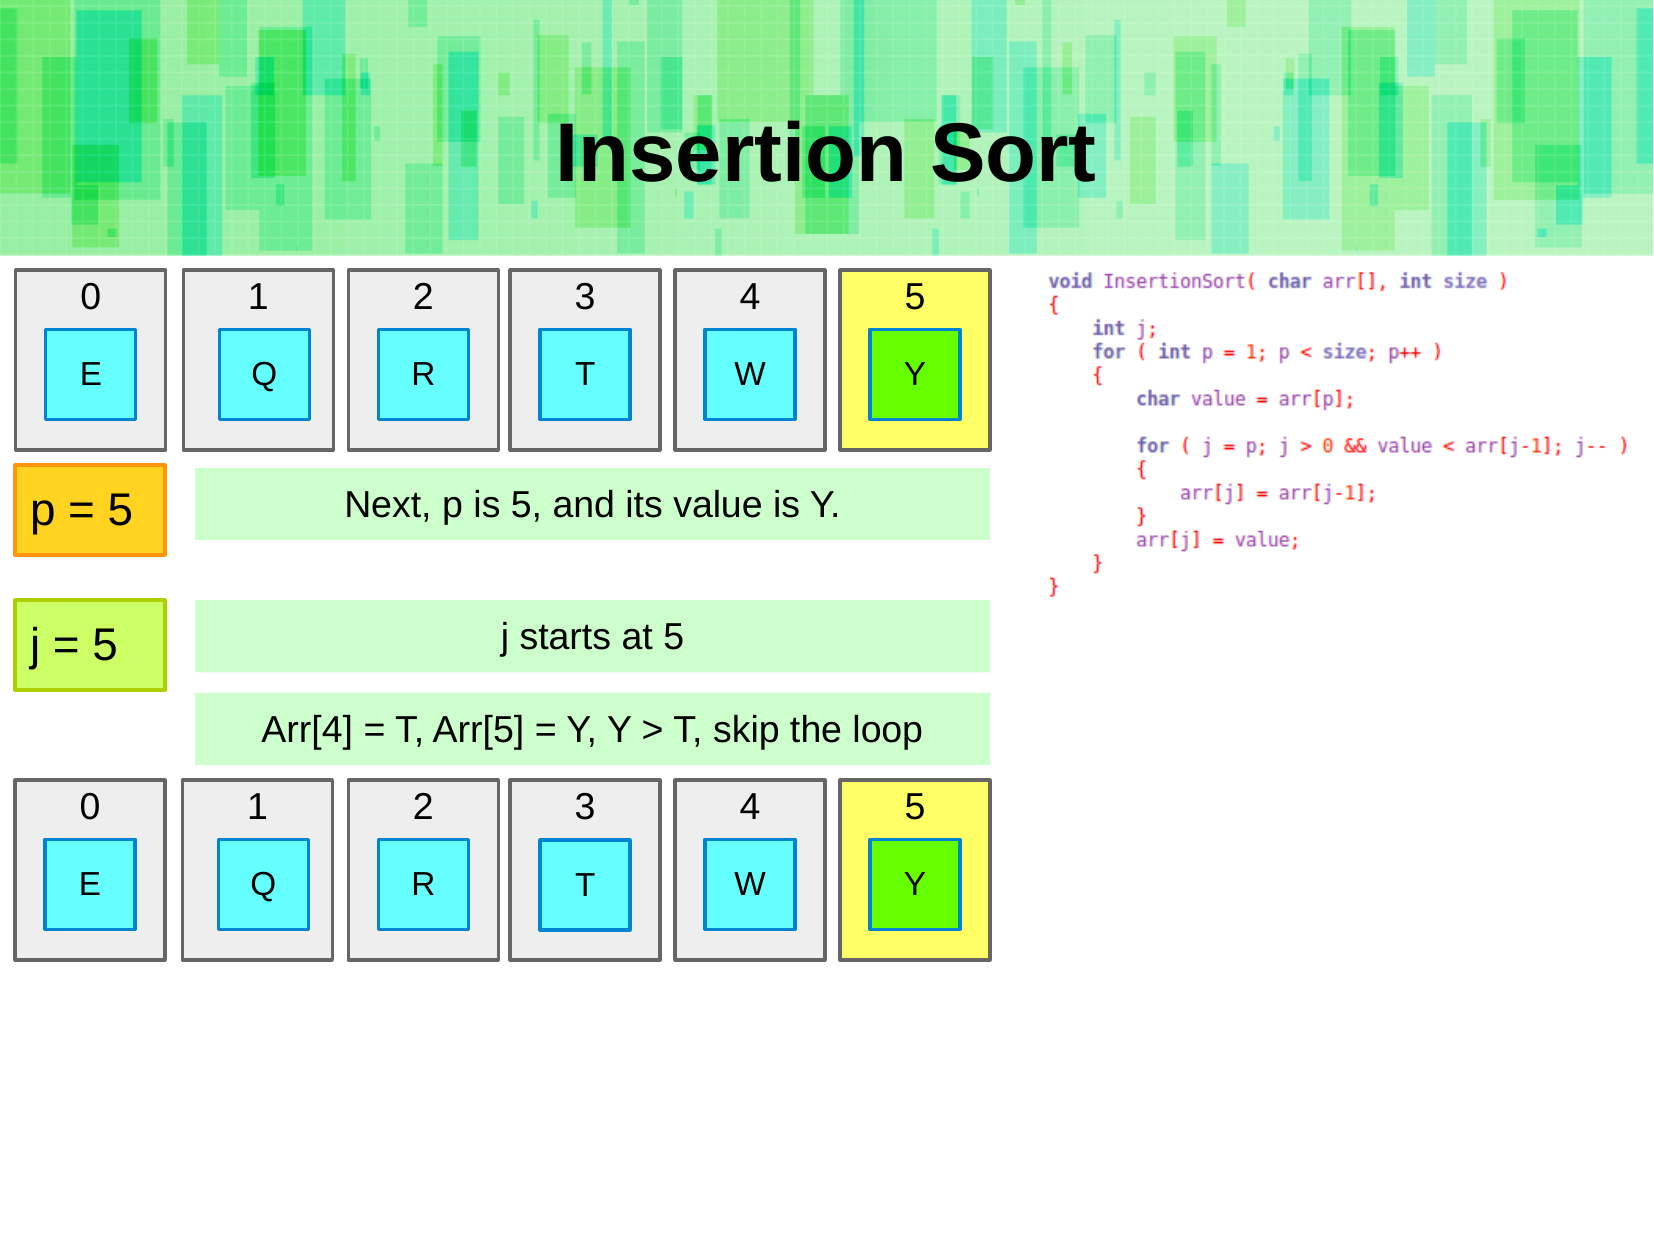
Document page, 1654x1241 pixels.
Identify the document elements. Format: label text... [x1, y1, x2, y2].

text_box T [540, 329, 631, 420]
text_box 4 [675, 780, 826, 961]
text_box Q [219, 329, 310, 420]
text_box 1 [183, 270, 334, 451]
text_box W [705, 329, 796, 420]
text_box 3 [510, 780, 661, 961]
text_box R [378, 839, 469, 930]
text_box j = 5 [15, 600, 166, 691]
text_box 2 [348, 270, 499, 451]
text_box 3 [510, 270, 661, 451]
text_box Q [218, 839, 309, 930]
text_box Y [870, 329, 961, 420]
text_box R [378, 329, 469, 420]
text_box Next, p is 5, and its value is Y. [195, 467, 991, 541]
title Insertion Sort [82, 49, 1571, 257]
text_box E [45, 839, 136, 930]
text_box 2 [348, 780, 499, 961]
text_box 1 [182, 780, 333, 961]
text_box 0 [15, 780, 166, 961]
picture [0, 0, 1654, 1241]
text_box p = 5 [15, 465, 166, 556]
text_box E [45, 329, 136, 420]
text_box T [540, 840, 631, 931]
text_box j starts at 5 [195, 600, 991, 673]
text_box Arr[4] = T, Arr[5] = Y, Y > T, skip the loop [195, 692, 991, 766]
text_box Y [870, 839, 961, 930]
text_box 4 [675, 270, 826, 451]
text_box W [705, 839, 796, 930]
text_box 0 [15, 270, 166, 451]
text_box 5 [840, 780, 991, 961]
text_box 5 [840, 270, 991, 451]
